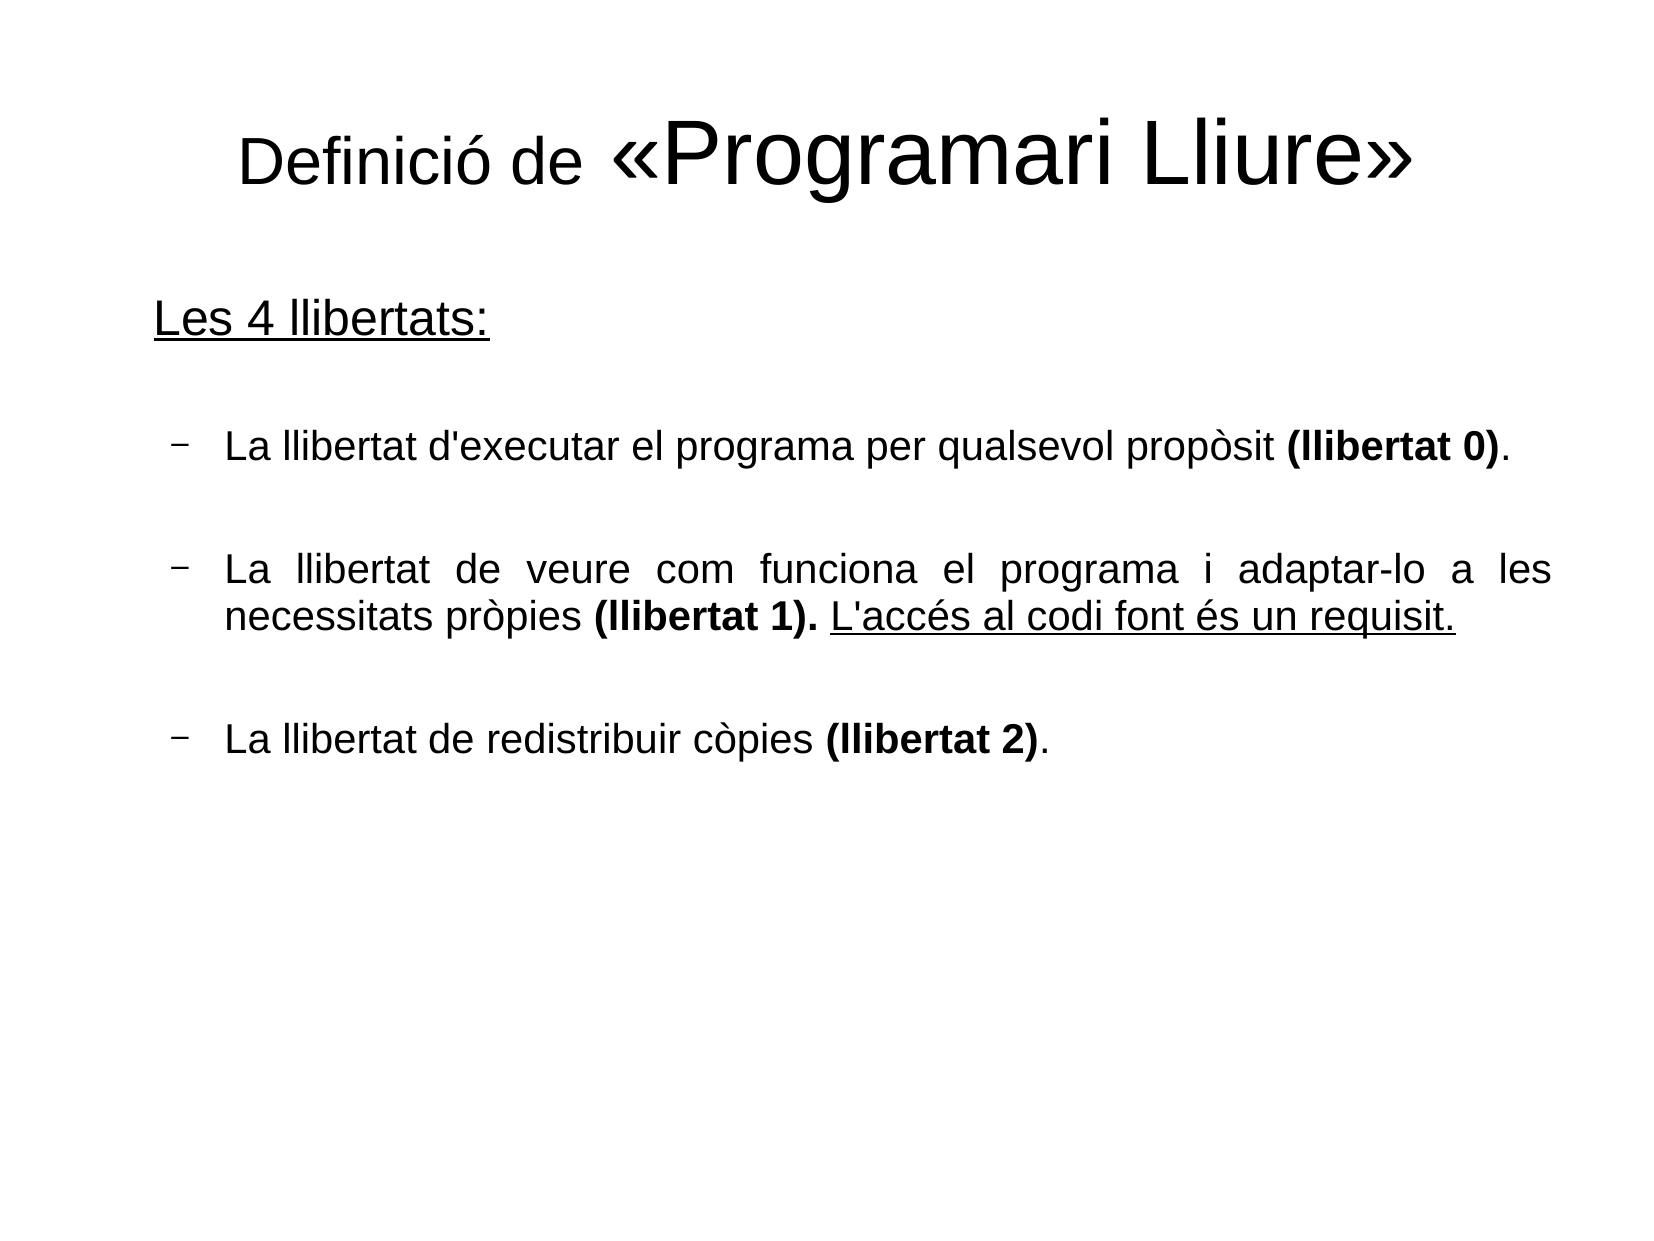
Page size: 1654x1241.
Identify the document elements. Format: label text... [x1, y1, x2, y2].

list Les 4 llibertats: La llibertat d'executar el programa per qualsevol propòsit (llibertat 0). La llibertat de veure com funciona el programa i adaptar-lo a les necessitats pròpies (llibertat 1). L'accés al codi font és un requisit. La llibertat de redistribuir còpies (llibertat 2). [82, 290, 1554, 1123]
title Definició de «Programari Lliure» [82, 49, 1571, 257]
